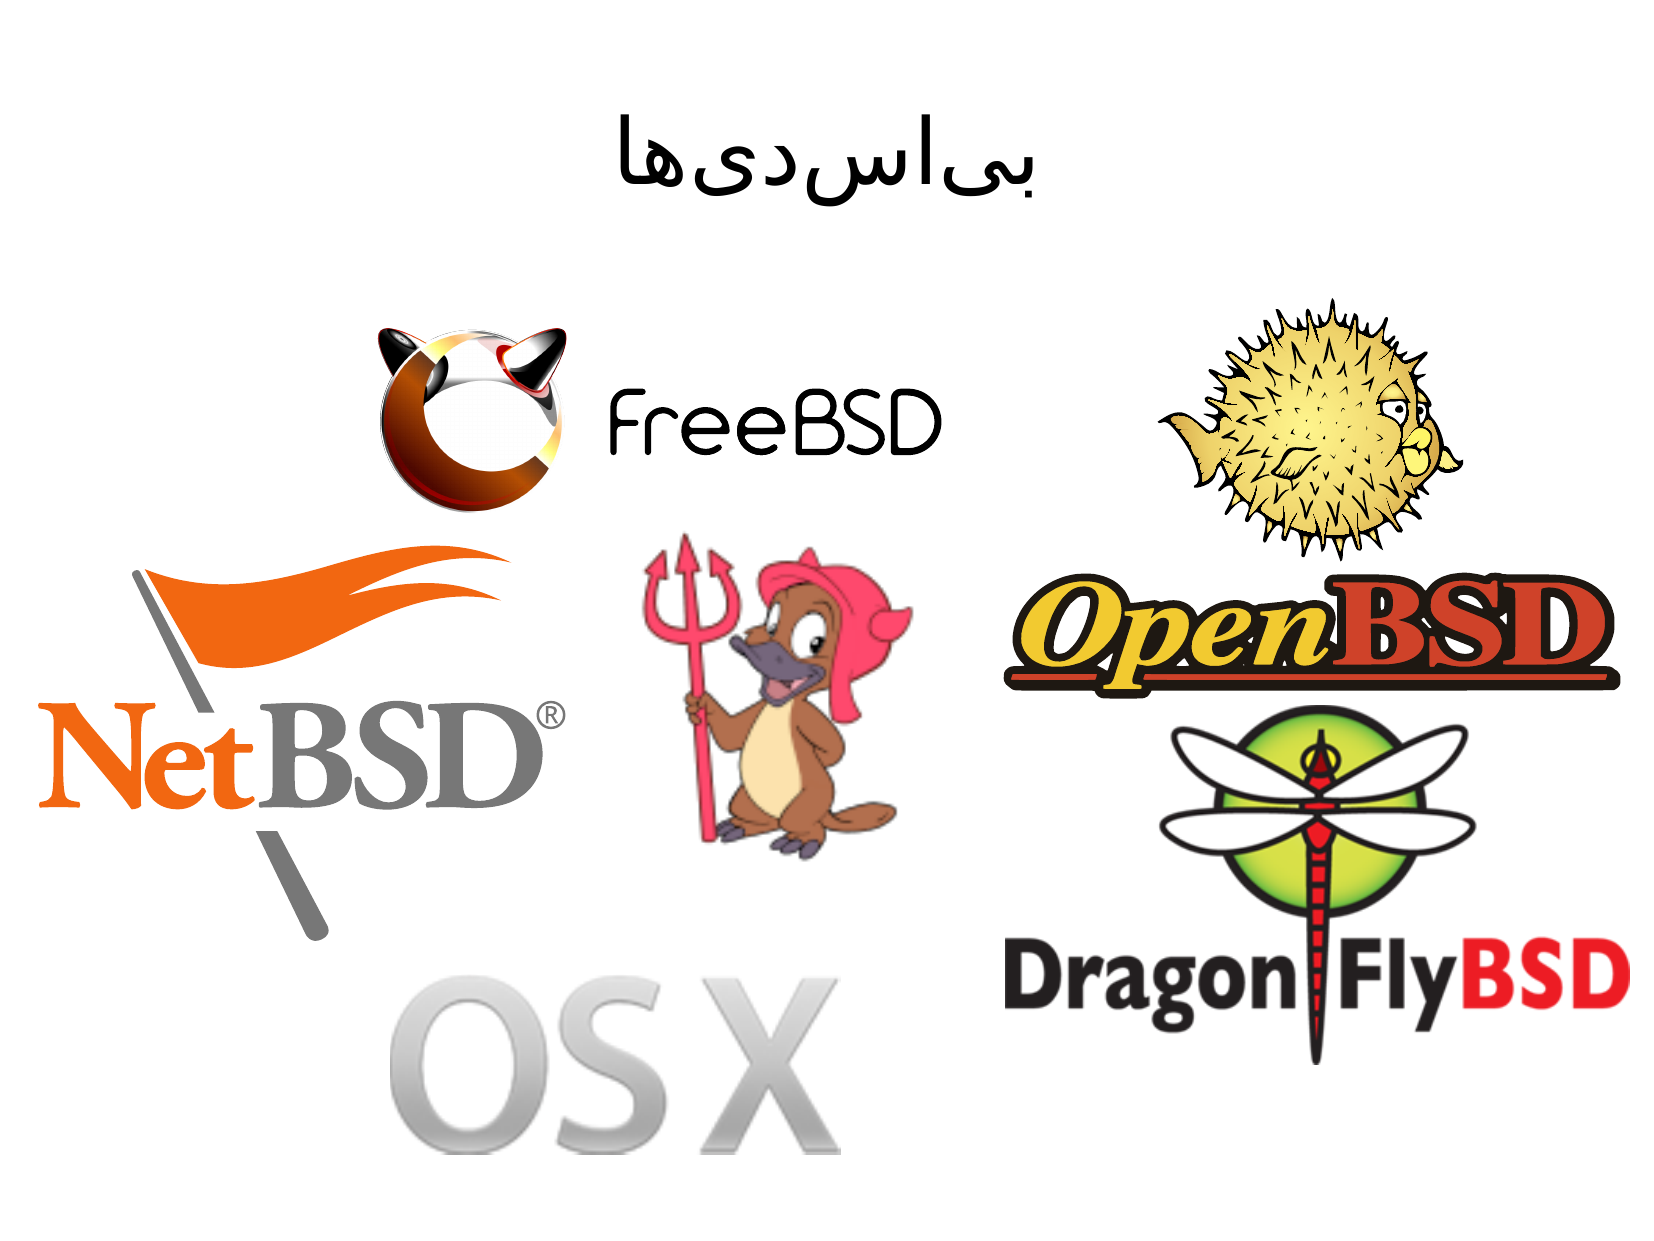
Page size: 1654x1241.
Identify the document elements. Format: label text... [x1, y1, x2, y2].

picture [30, 285, 1636, 1066]
title بی‌اس‌دی‌ها [82, 49, 1571, 257]
picture [390, 974, 841, 1156]
